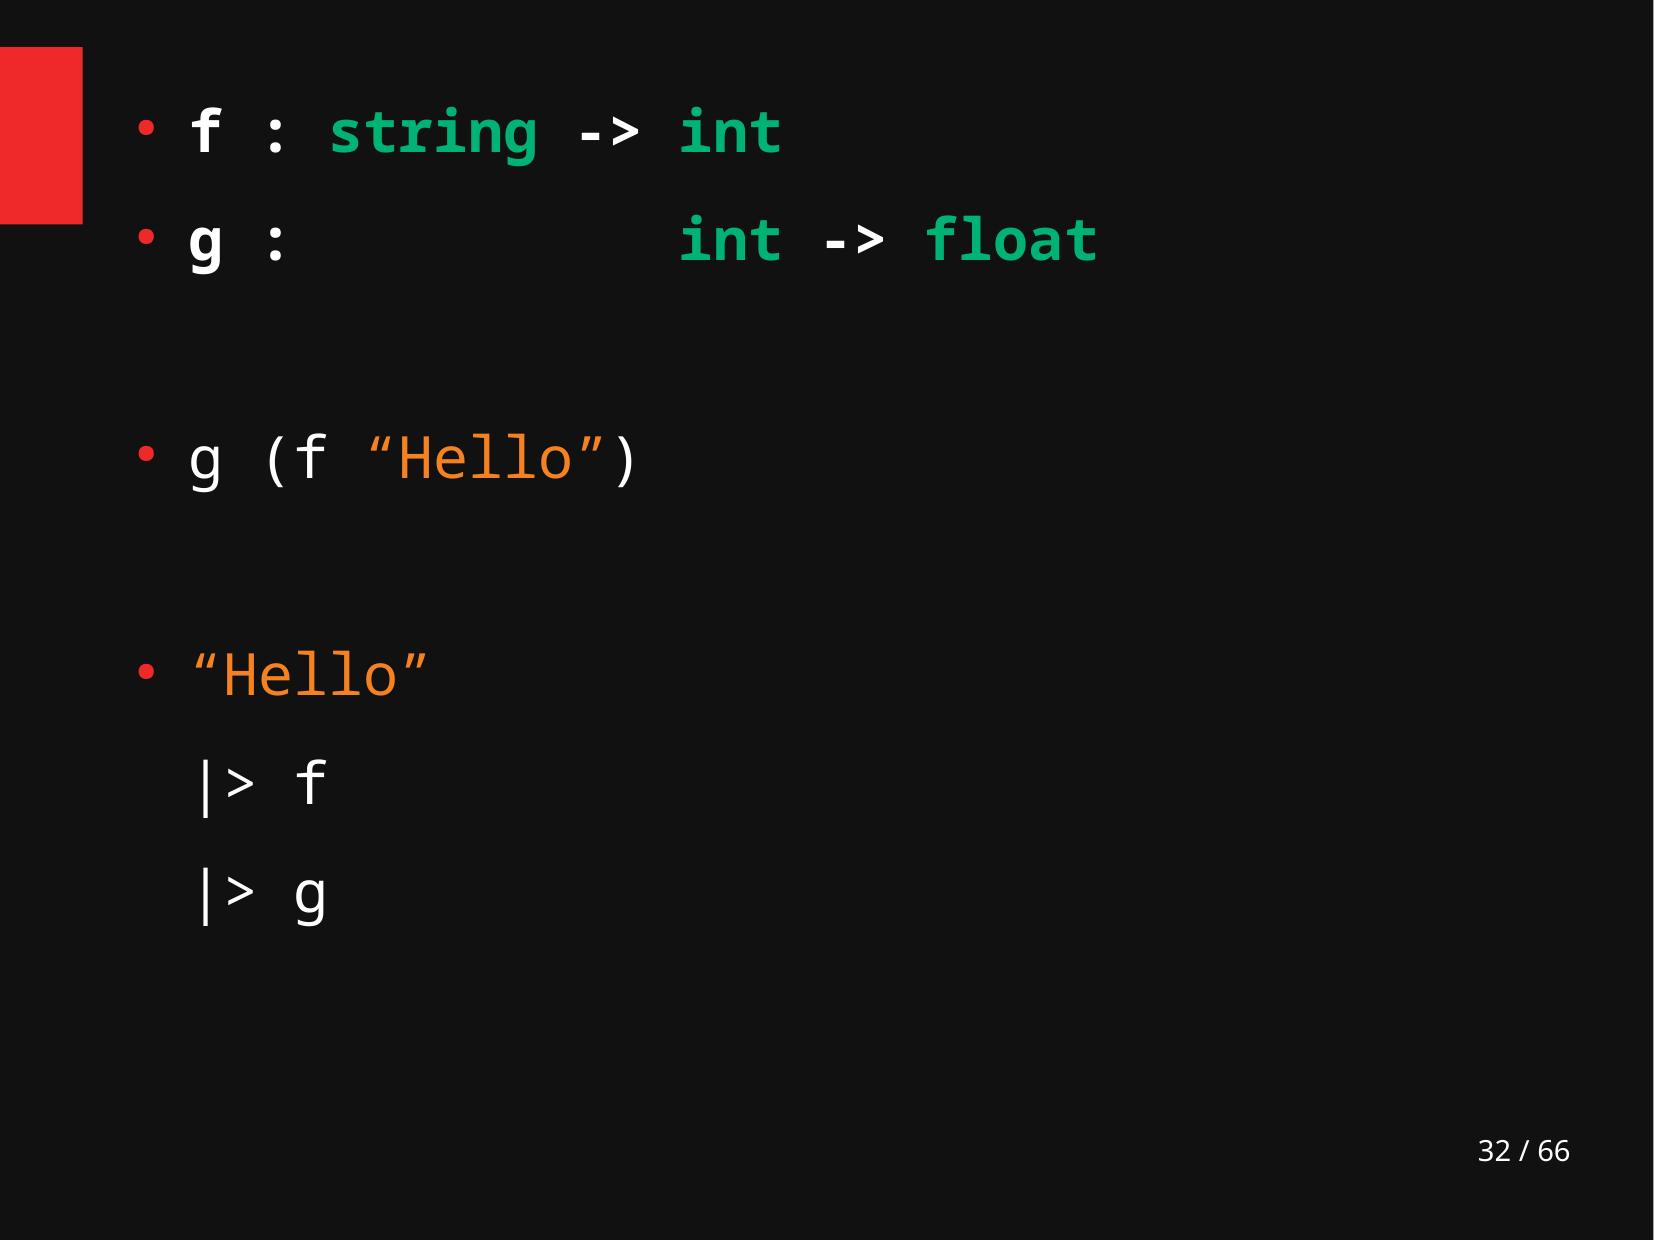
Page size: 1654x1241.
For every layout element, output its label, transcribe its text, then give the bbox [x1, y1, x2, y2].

list f : string -> int g : int -> float g (f “Hello”) “Hello” |> f |> g [118, 90, 1536, 1074]
